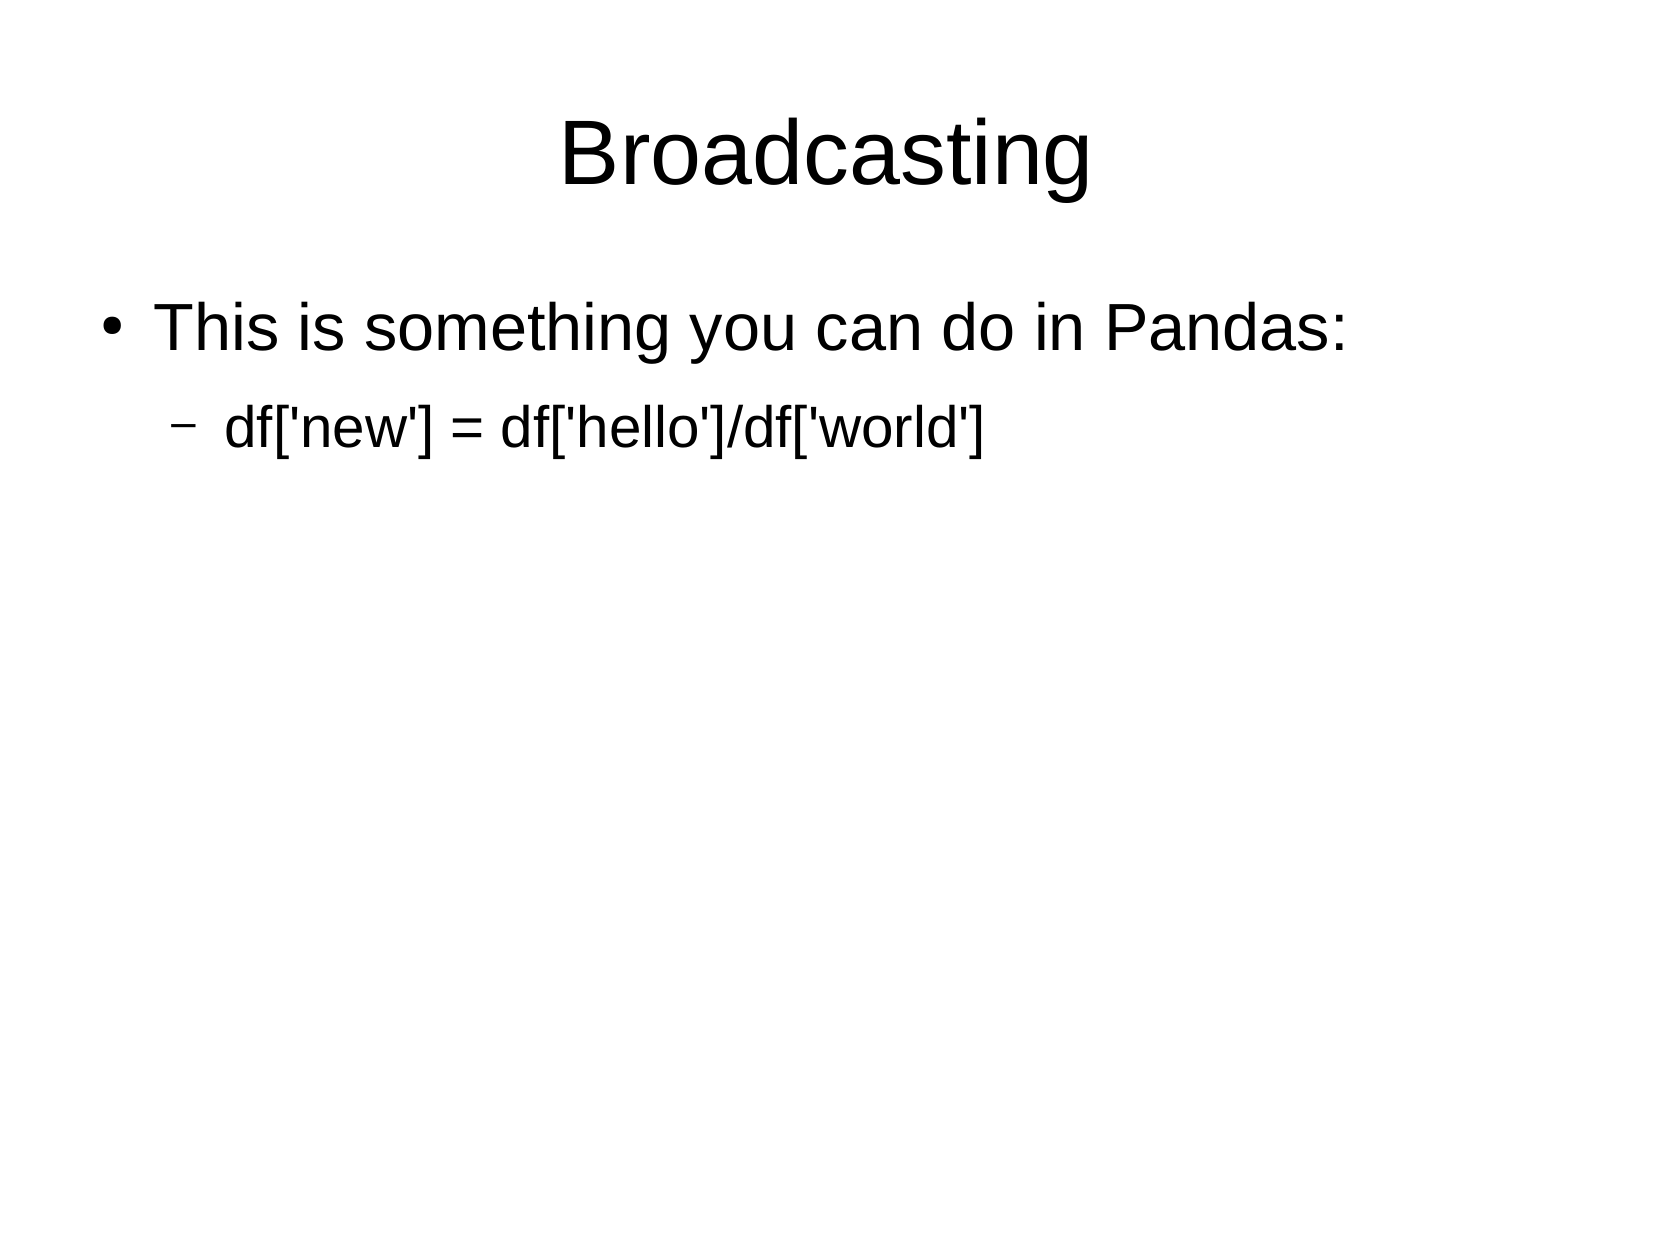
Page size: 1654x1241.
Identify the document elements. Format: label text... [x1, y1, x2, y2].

title Broadcasting [82, 49, 1571, 257]
list This is something you can do in Pandas: df['new'] = df['hello']/df['world'] [82, 290, 1571, 1010]
